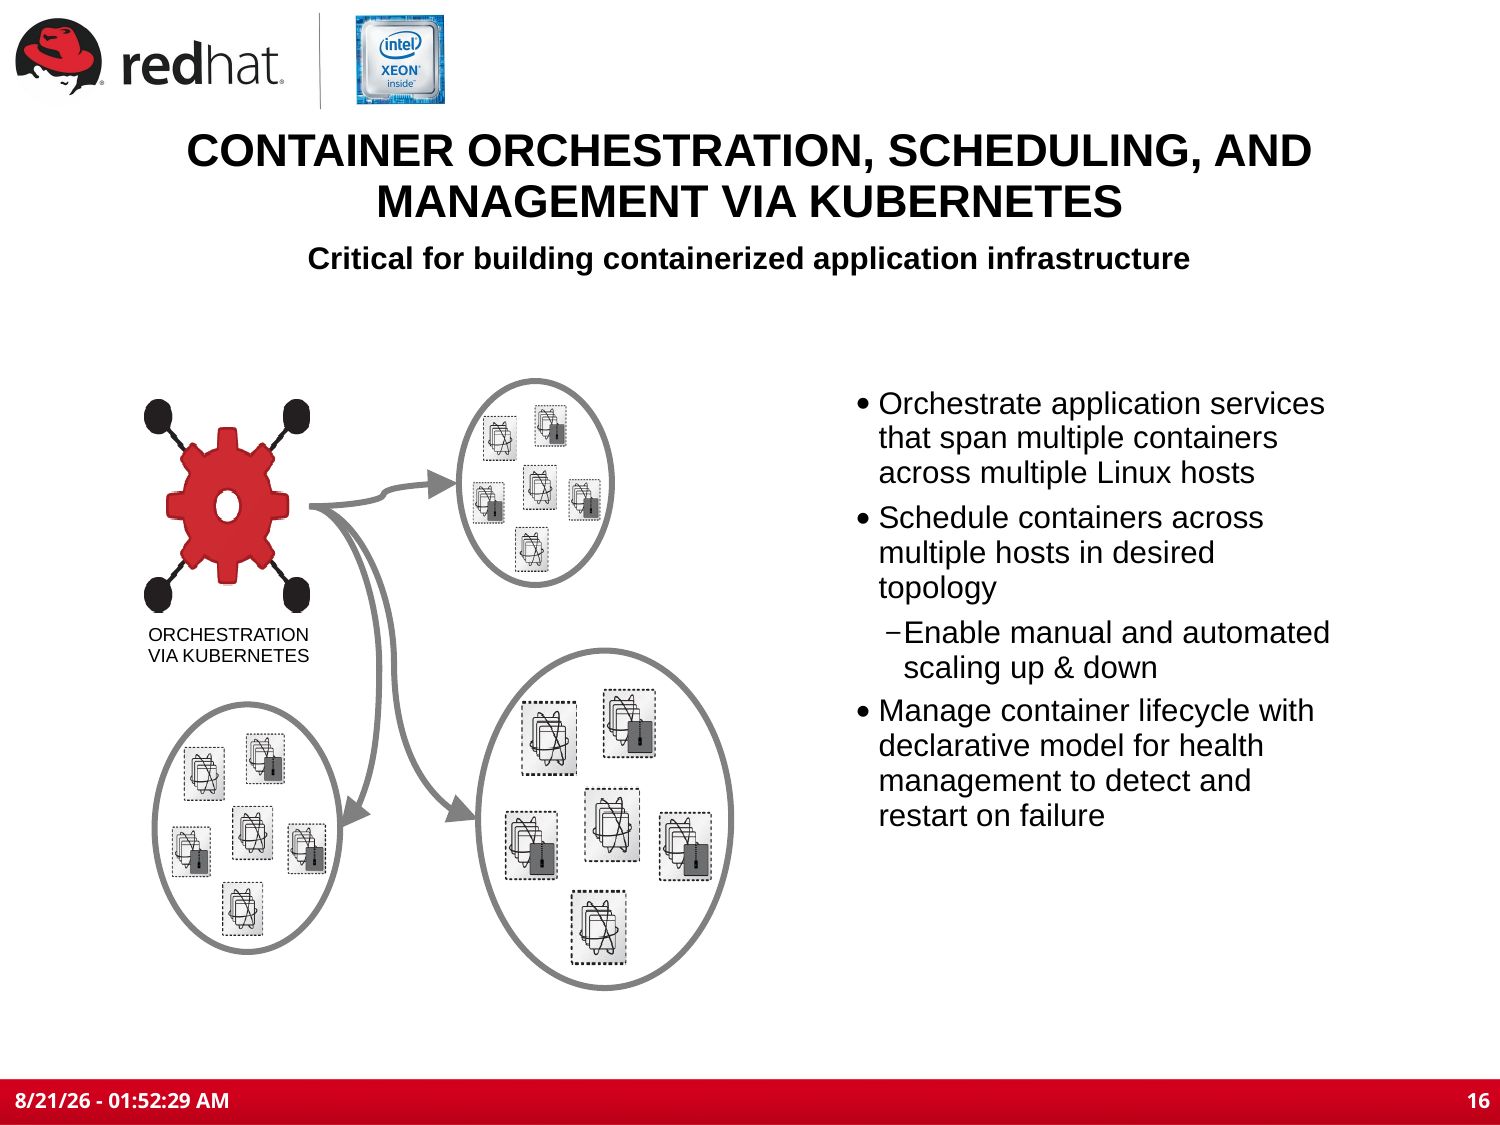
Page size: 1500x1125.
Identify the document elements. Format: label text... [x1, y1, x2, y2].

picture [520, 697, 577, 776]
picture [601, 685, 659, 771]
picture [171, 823, 213, 886]
picture [533, 401, 568, 454]
picture [222, 877, 264, 936]
picture [482, 412, 517, 461]
picture [570, 886, 627, 966]
picture [286, 819, 328, 883]
title CONTAINER ORCHESTRATION, SCHEDULING, AND MANAGEMENT VIA KUBERNETES [75, 55, 1425, 244]
picture [245, 729, 287, 793]
picture [658, 808, 715, 894]
picture [583, 783, 641, 863]
text_box ORCHESTRATION VIA KUBERNETES [109, 620, 348, 684]
picture [144, 399, 310, 614]
list Orchestrate application services that span multiple containers across multiple Linux hosts Schedule containers across multiple hosts in desired topology Enable manual and automated scaling up & down Manage container lifecycle with declarative model for health management to detect and restart on failure [851, 384, 1341, 1037]
picture [514, 523, 549, 572]
picture [16, 13, 444, 111]
picture [183, 742, 225, 801]
picture [472, 478, 507, 531]
picture [522, 461, 557, 510]
picture [567, 476, 602, 528]
picture [0, 1079, 1500, 1125]
picture [232, 802, 274, 861]
picture [503, 806, 561, 893]
text_box Critical for building containerized application infrastructure [112, 239, 1388, 288]
